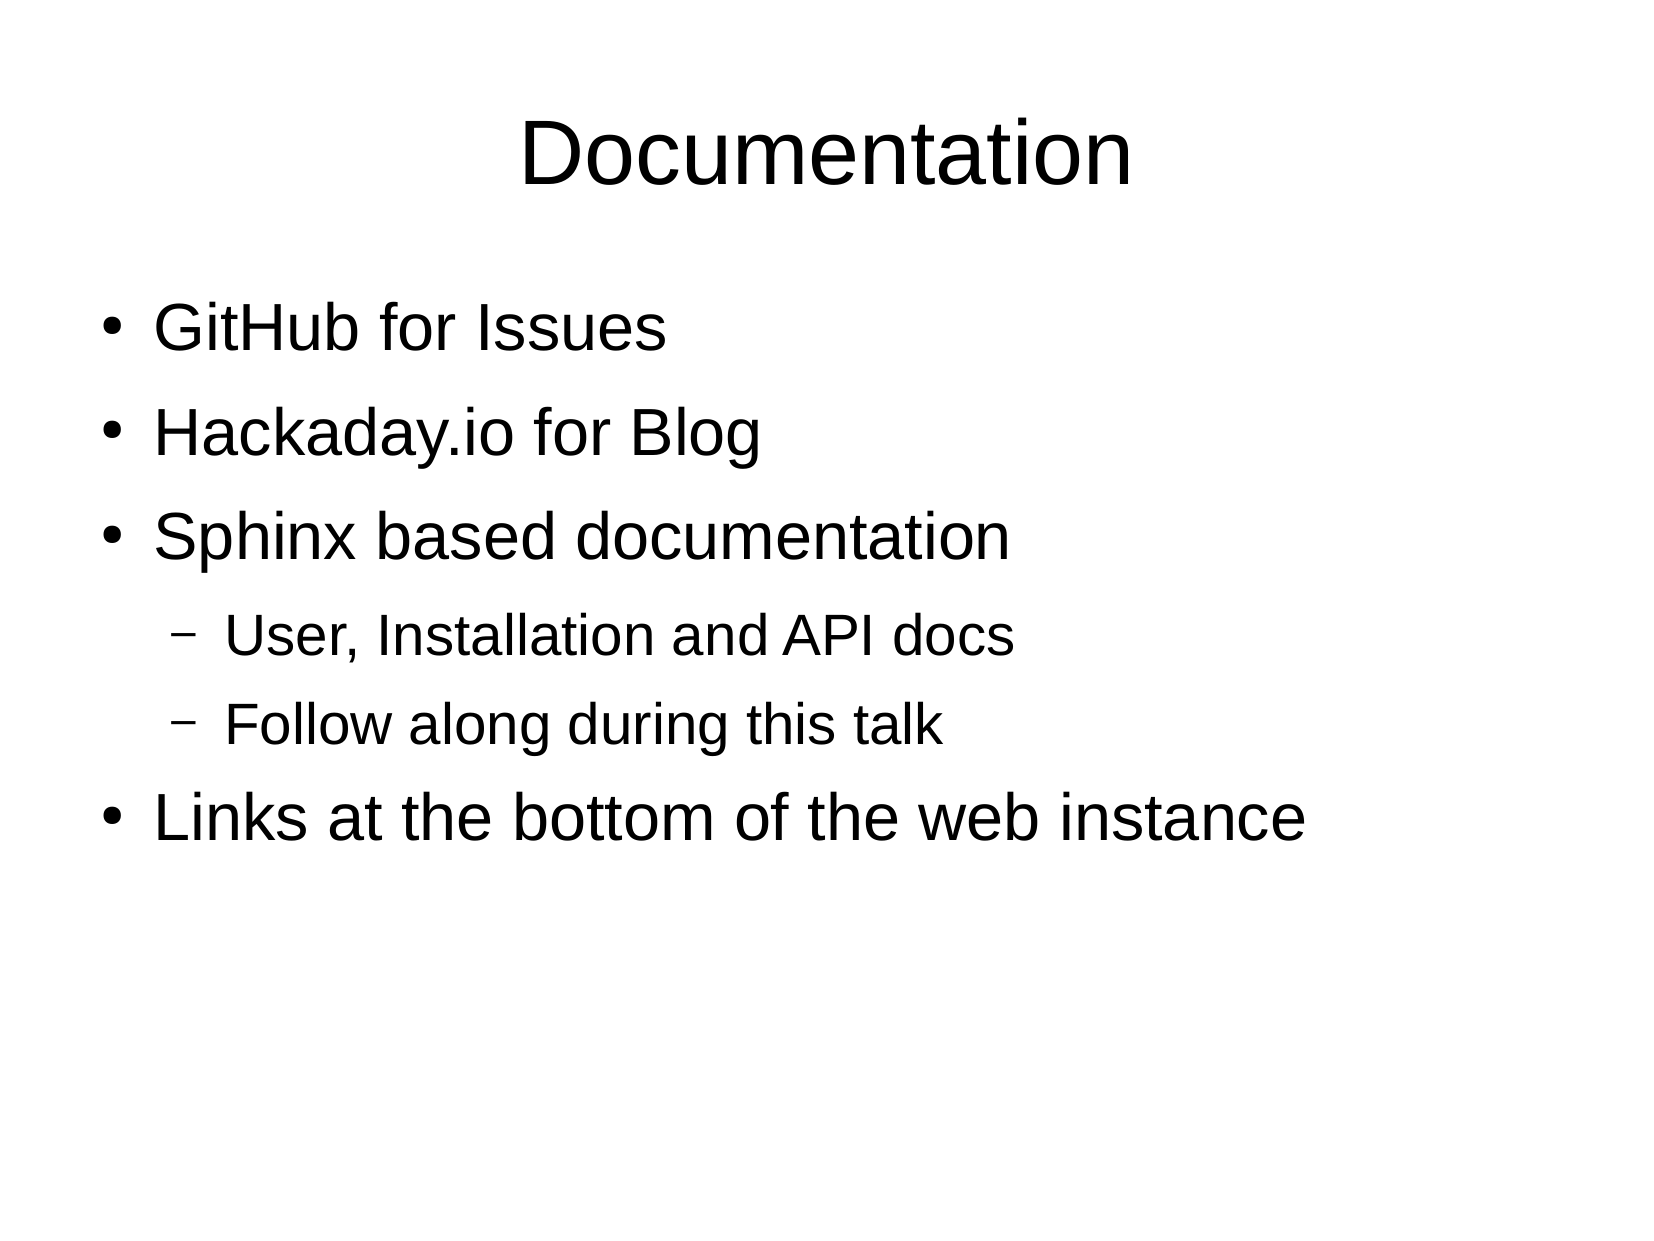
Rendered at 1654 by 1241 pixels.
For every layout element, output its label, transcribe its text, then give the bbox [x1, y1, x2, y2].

list GitHub for Issues Hackaday.io for Blog Sphinx based documentation User, Installation and API docs Follow along during this talk Links at the bottom of the web instance [82, 290, 1571, 1010]
title Documentation [82, 49, 1571, 257]
